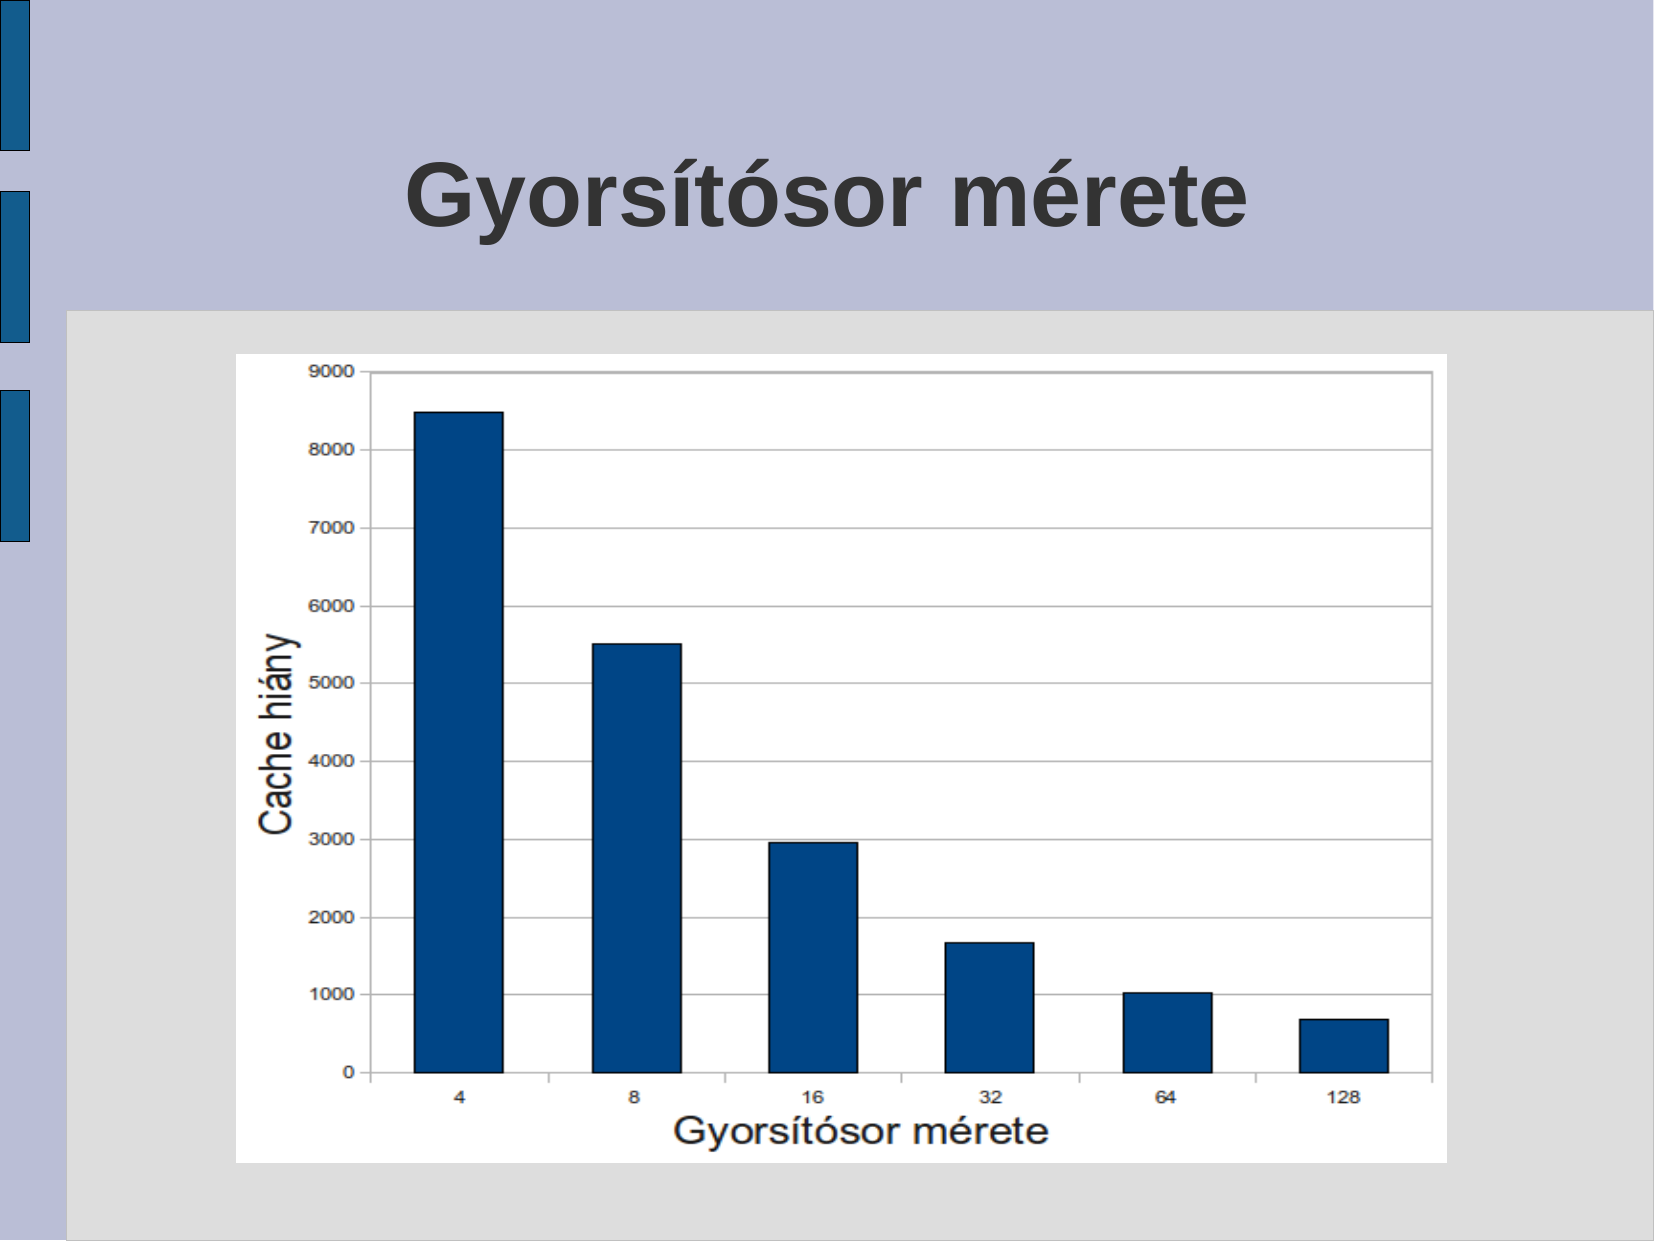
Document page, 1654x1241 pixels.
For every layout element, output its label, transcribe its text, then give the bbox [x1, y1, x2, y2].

picture [236, 354, 1447, 1163]
title Gyorsítósor mérete [121, 98, 1534, 291]
